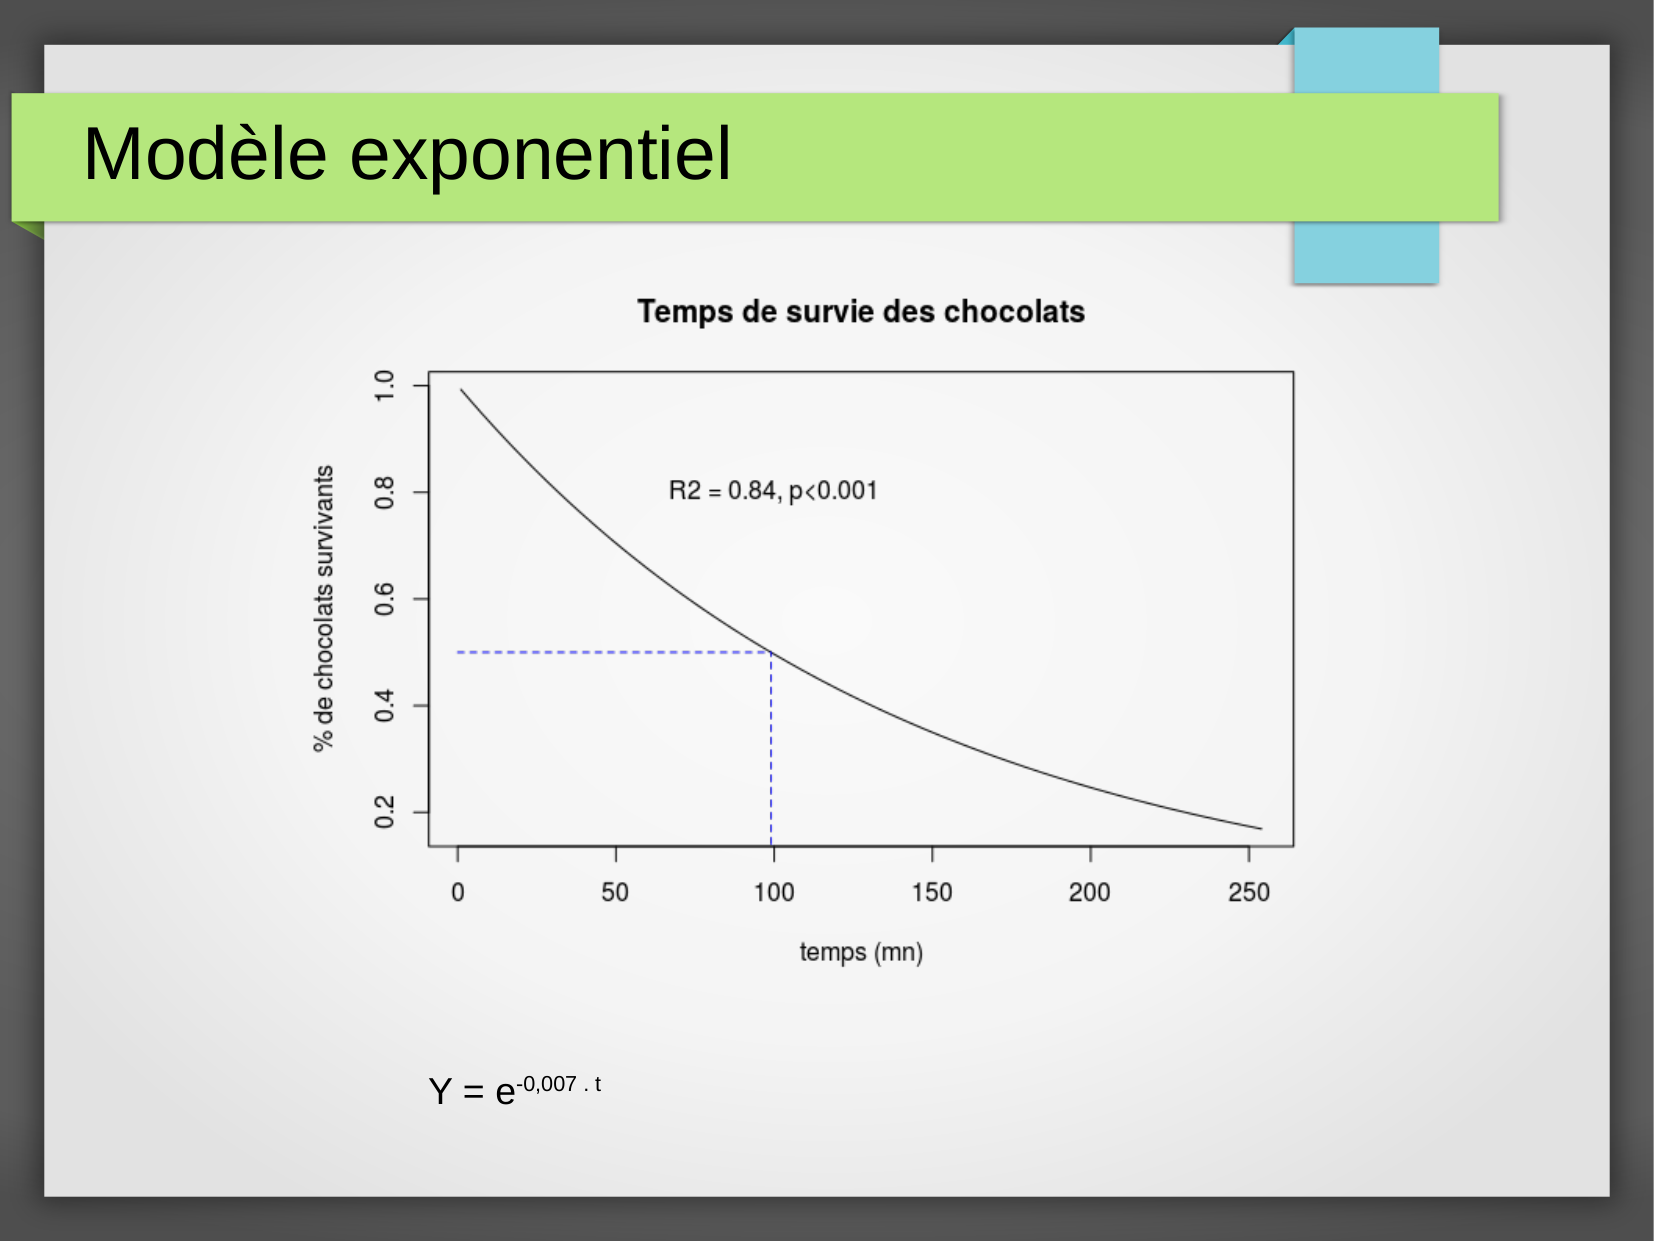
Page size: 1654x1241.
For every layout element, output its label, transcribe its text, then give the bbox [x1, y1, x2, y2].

title Modèle exponentiel [82, 94, 1264, 213]
text_box Y = e-0,007 . t [413, 1062, 1123, 1122]
picture [0, 0, 1654, 1241]
